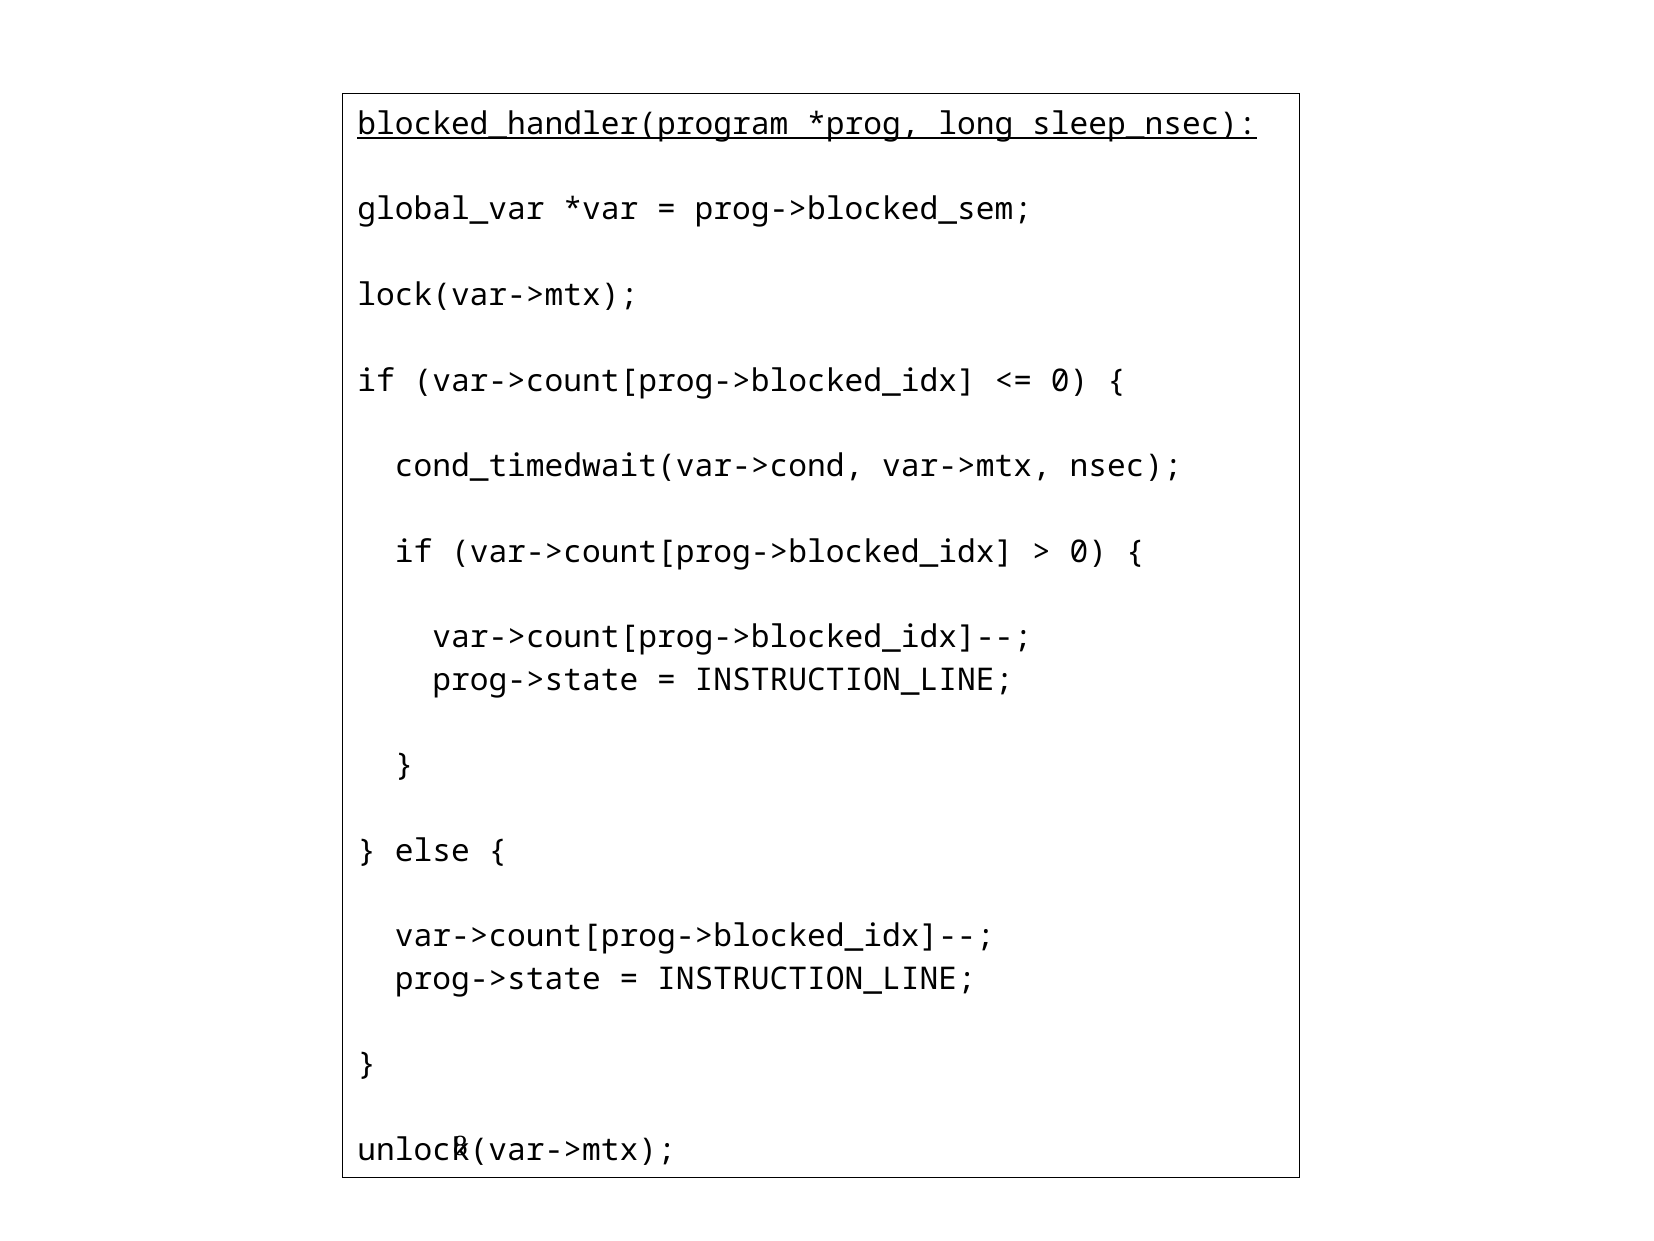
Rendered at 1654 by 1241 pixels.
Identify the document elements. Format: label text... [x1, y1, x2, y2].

text_box blocked_handler(program *prog, long sleep_nsec): global_var *var = prog->blocked_sem; lock(var->mtx); if (var->count[prog->blocked_idx] <= 0) { cond_timedwait(var->cond, var->mtx, nsec); if (var->count[prog->blocked_idx] > 0) { var->count[prog->blocked_idx]--; prog->state = INSTRUCTION_LINE; } } else { var->count[prog->blocked_idx]--; prog->state = INSTRUCTION_LINE; } unlock(var->mtx); [342, 93, 1300, 1015]
